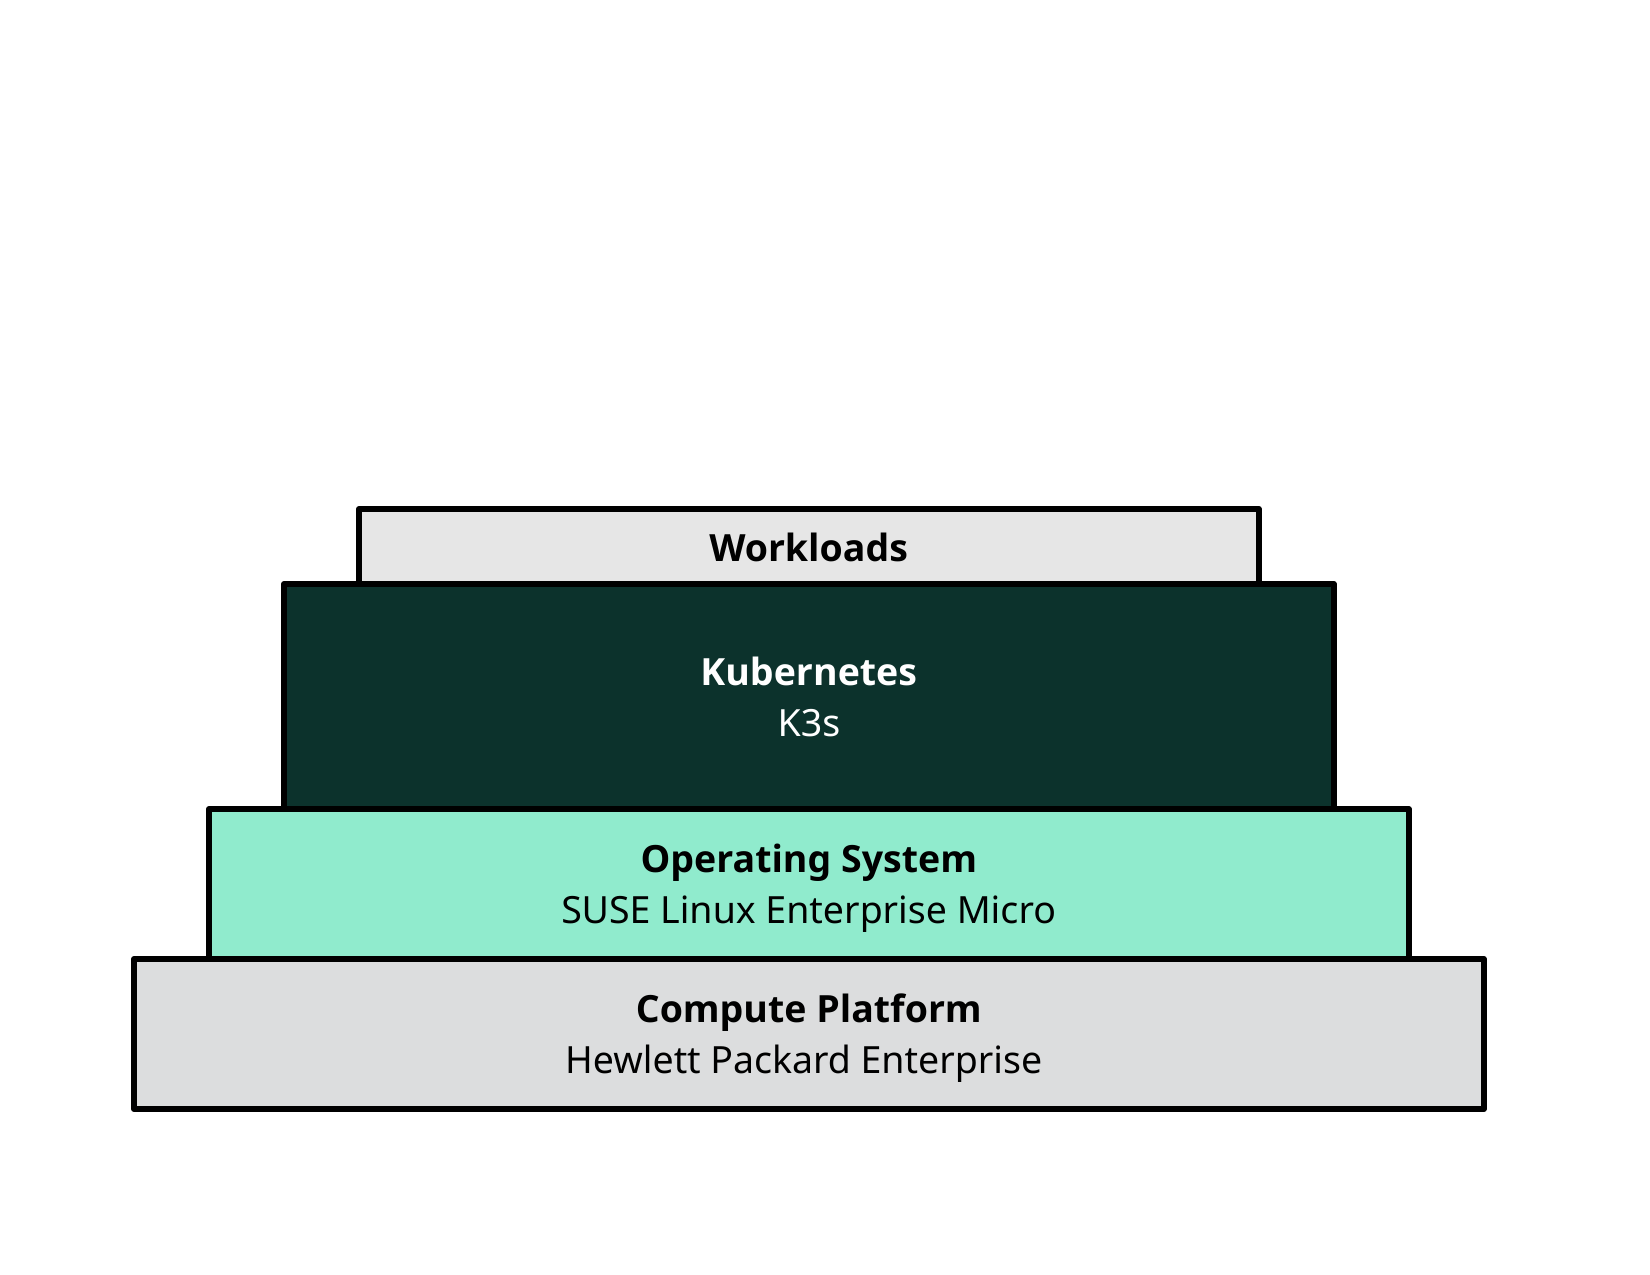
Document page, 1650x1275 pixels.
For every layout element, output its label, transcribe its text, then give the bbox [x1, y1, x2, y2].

text_box Workloads [358, 508, 1259, 584]
text_box Compute Platform Hewlett Packard Enterprise [133, 958, 1484, 1109]
text_box Kubernetes K3s [283, 583, 1334, 809]
text_box Operating System SUSE Linux Enterprise Micro [208, 809, 1409, 960]
